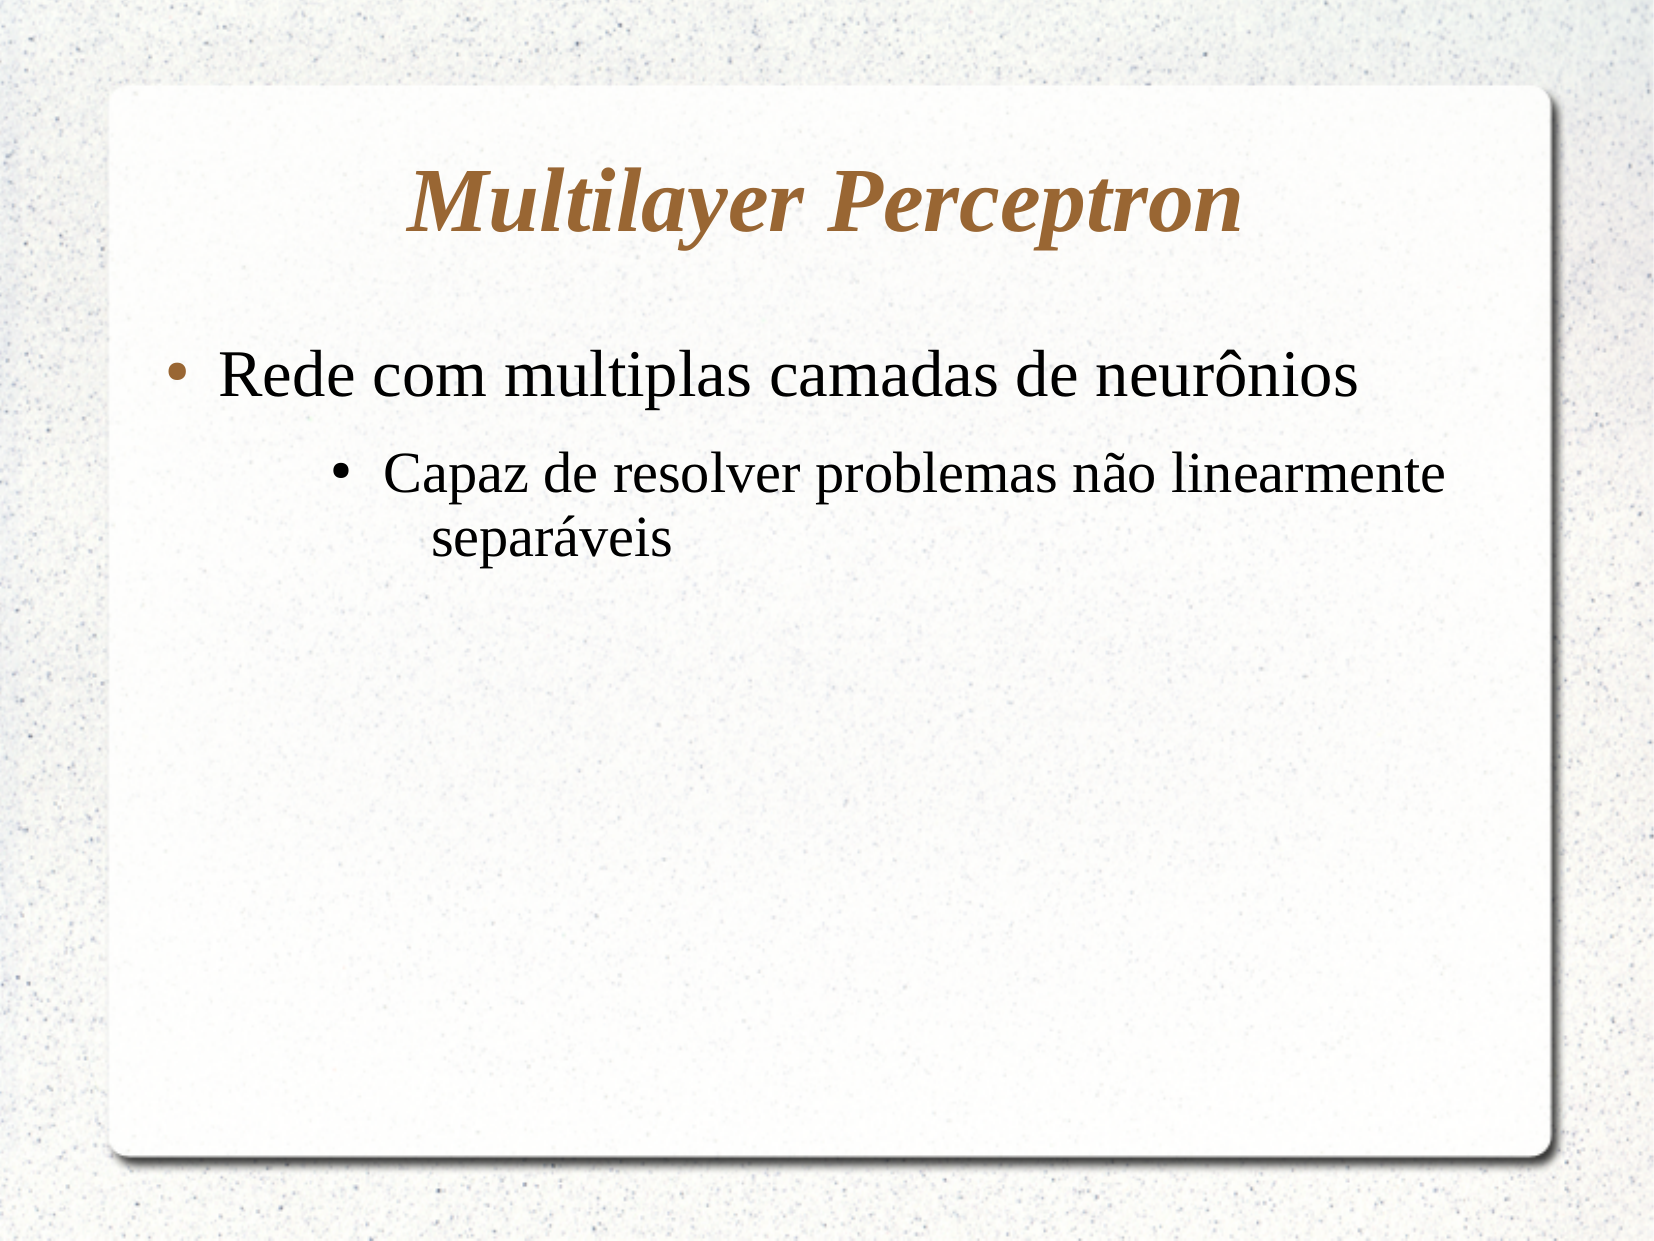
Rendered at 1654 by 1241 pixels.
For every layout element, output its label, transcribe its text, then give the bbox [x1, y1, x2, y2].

picture [0, 0, 1654, 1241]
title Multilayer Perceptron [118, 96, 1536, 304]
list Rede com multiplas camadas de neurônios Capaz de resolver problemas não linearmente separáveis [147, 336, 1506, 1241]
